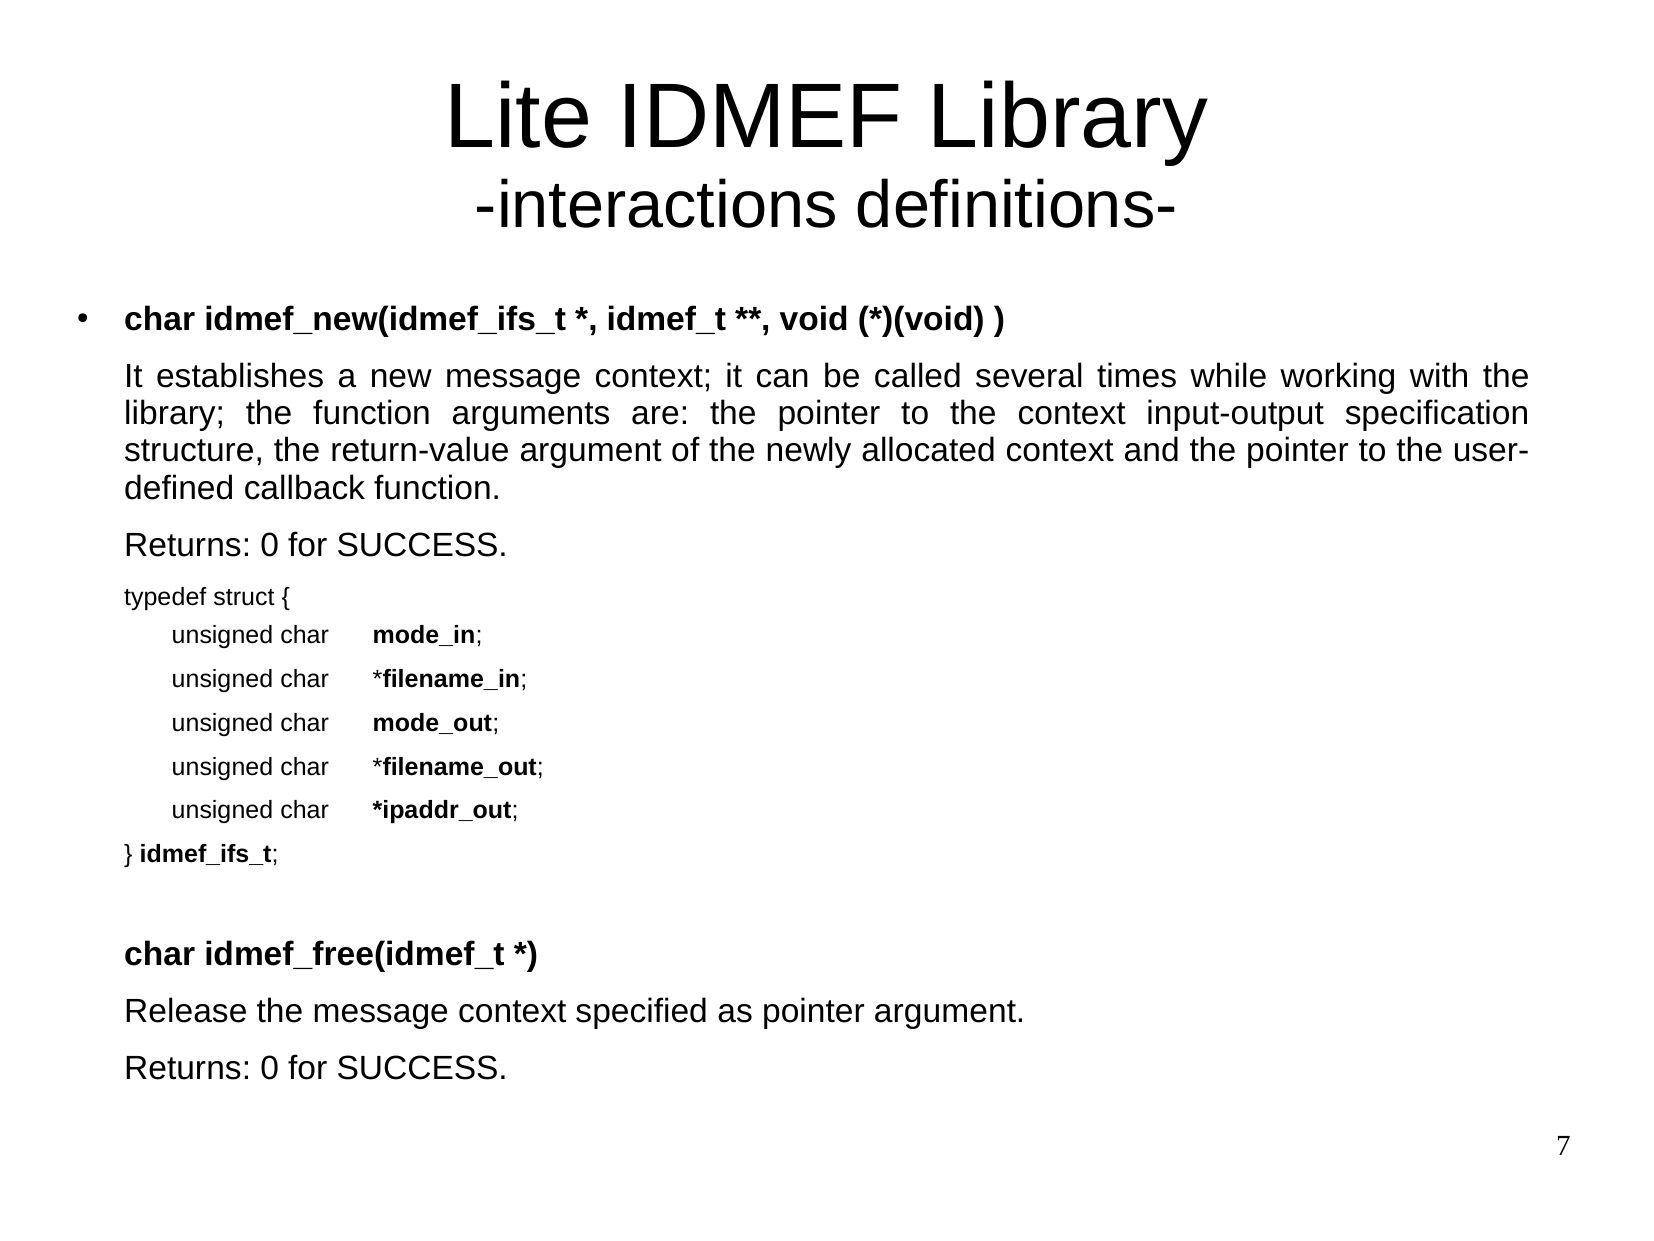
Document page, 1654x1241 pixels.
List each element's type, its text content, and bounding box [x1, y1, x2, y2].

list char idmef_new(idmef_ifs_t *, idmef_t **, void (*)(void) ) It establishes a new message context; it can be called several times while working with the library; the function arguments are: the pointer to the context input-output specification structure, the return-value argument of the newly allocated context and the pointer to the user-defined callback function. Returns: 0 for SUCCESS. typedef struct { unsigned char mode_in; unsigned char *filename_in; unsigned char mode_out; unsigned char *filename_out; unsigned char *ipaddr_out; } idmef_ifs_t; char idmef_free(idmef_t *) Release the message context specified as pointer argument. Returns: 0 for SUCCESS. [76, 300, 1532, 1096]
title Lite IDMEF Library -interactions definitions- [82, 49, 1571, 257]
